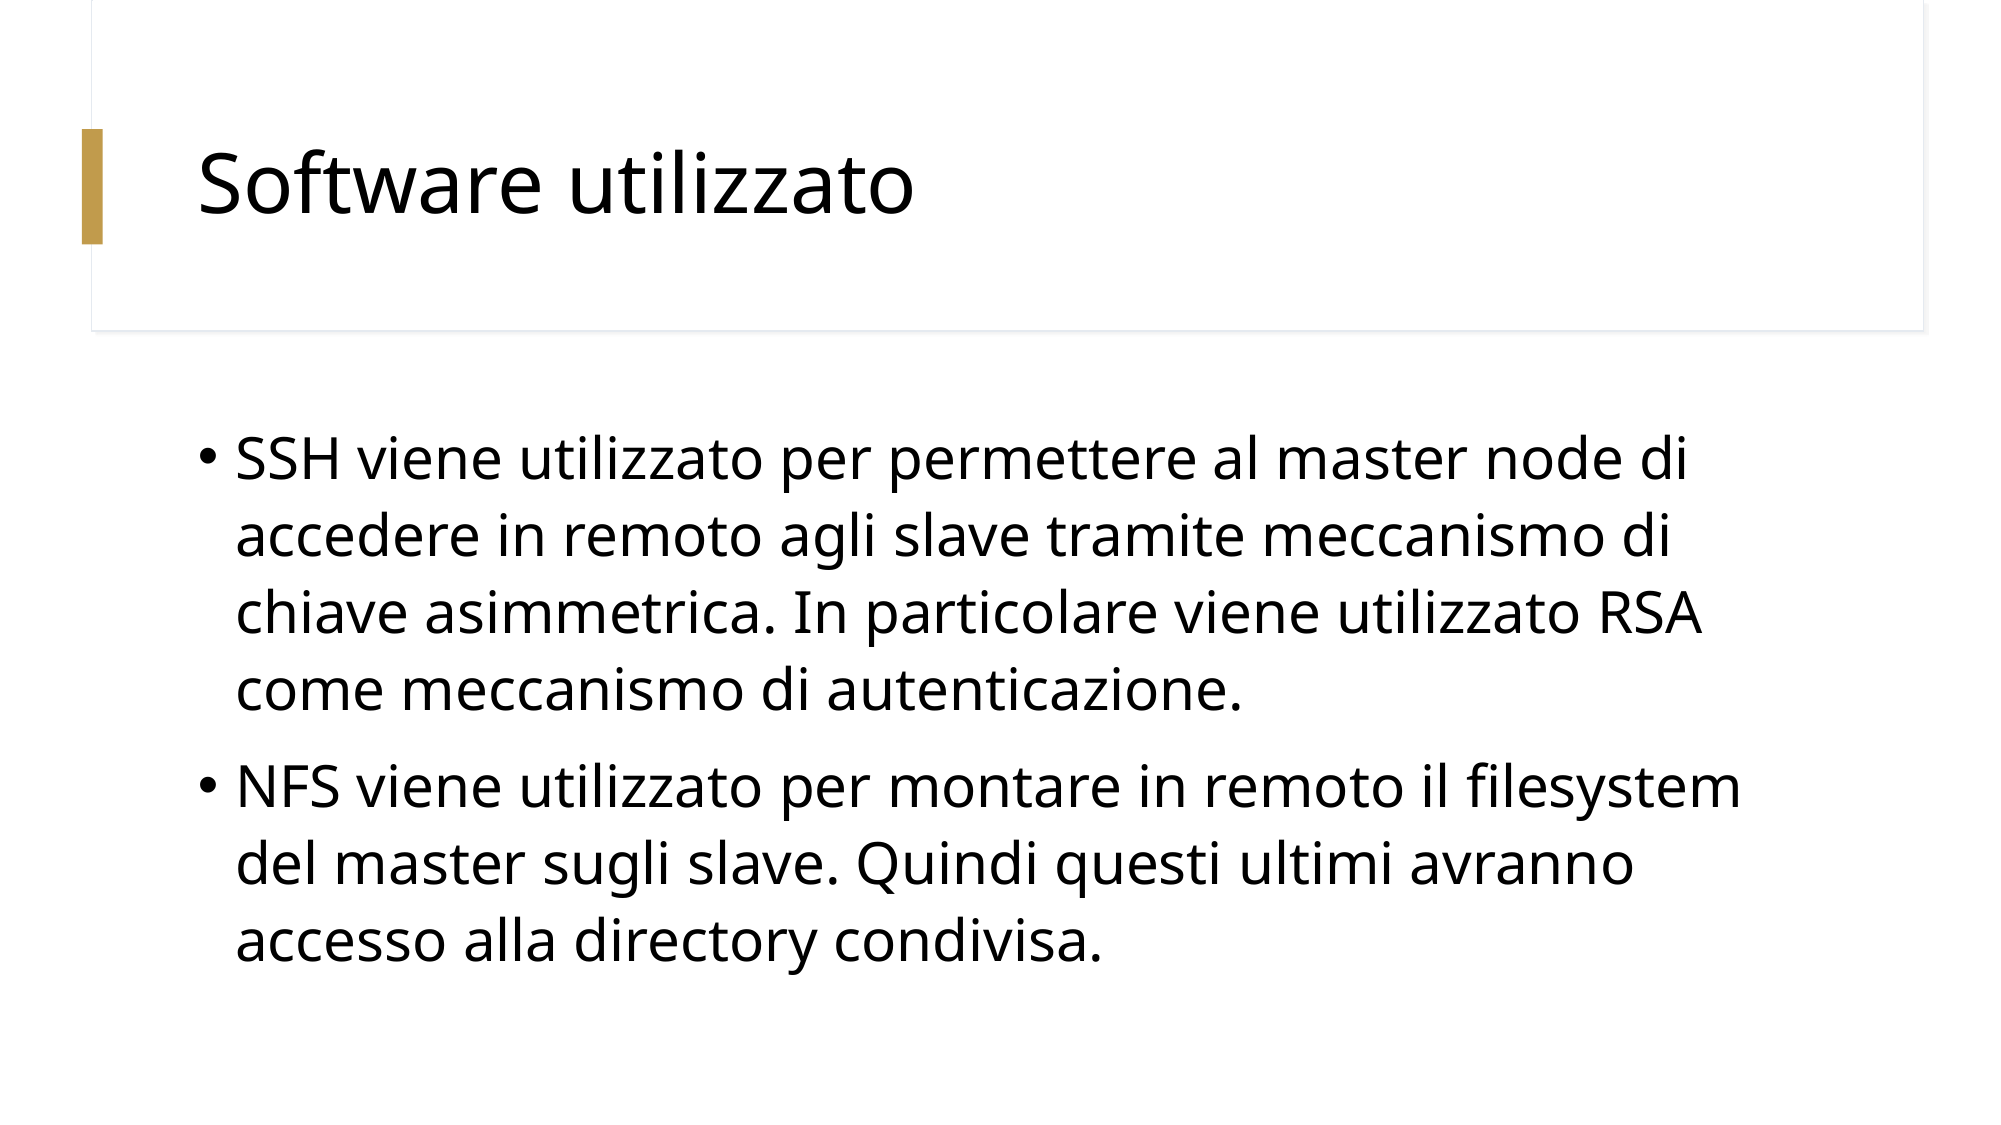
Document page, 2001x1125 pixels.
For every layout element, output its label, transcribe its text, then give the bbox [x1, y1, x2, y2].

text_box Software utilizzato [182, 89, 1851, 284]
text_box SSH viene utilizzato per permettere al master node di accedere in remoto agli slave tramite meccanismo di chiave asimmetrica. In particolare viene utilizzato RSA come meccanismo di autenticazione. NFS viene utilizzato per montare in remoto il filesystem del master sugli slave. Quindi questi ultimi avranno accesso alla directory condivisa. [182, 406, 1851, 1013]
